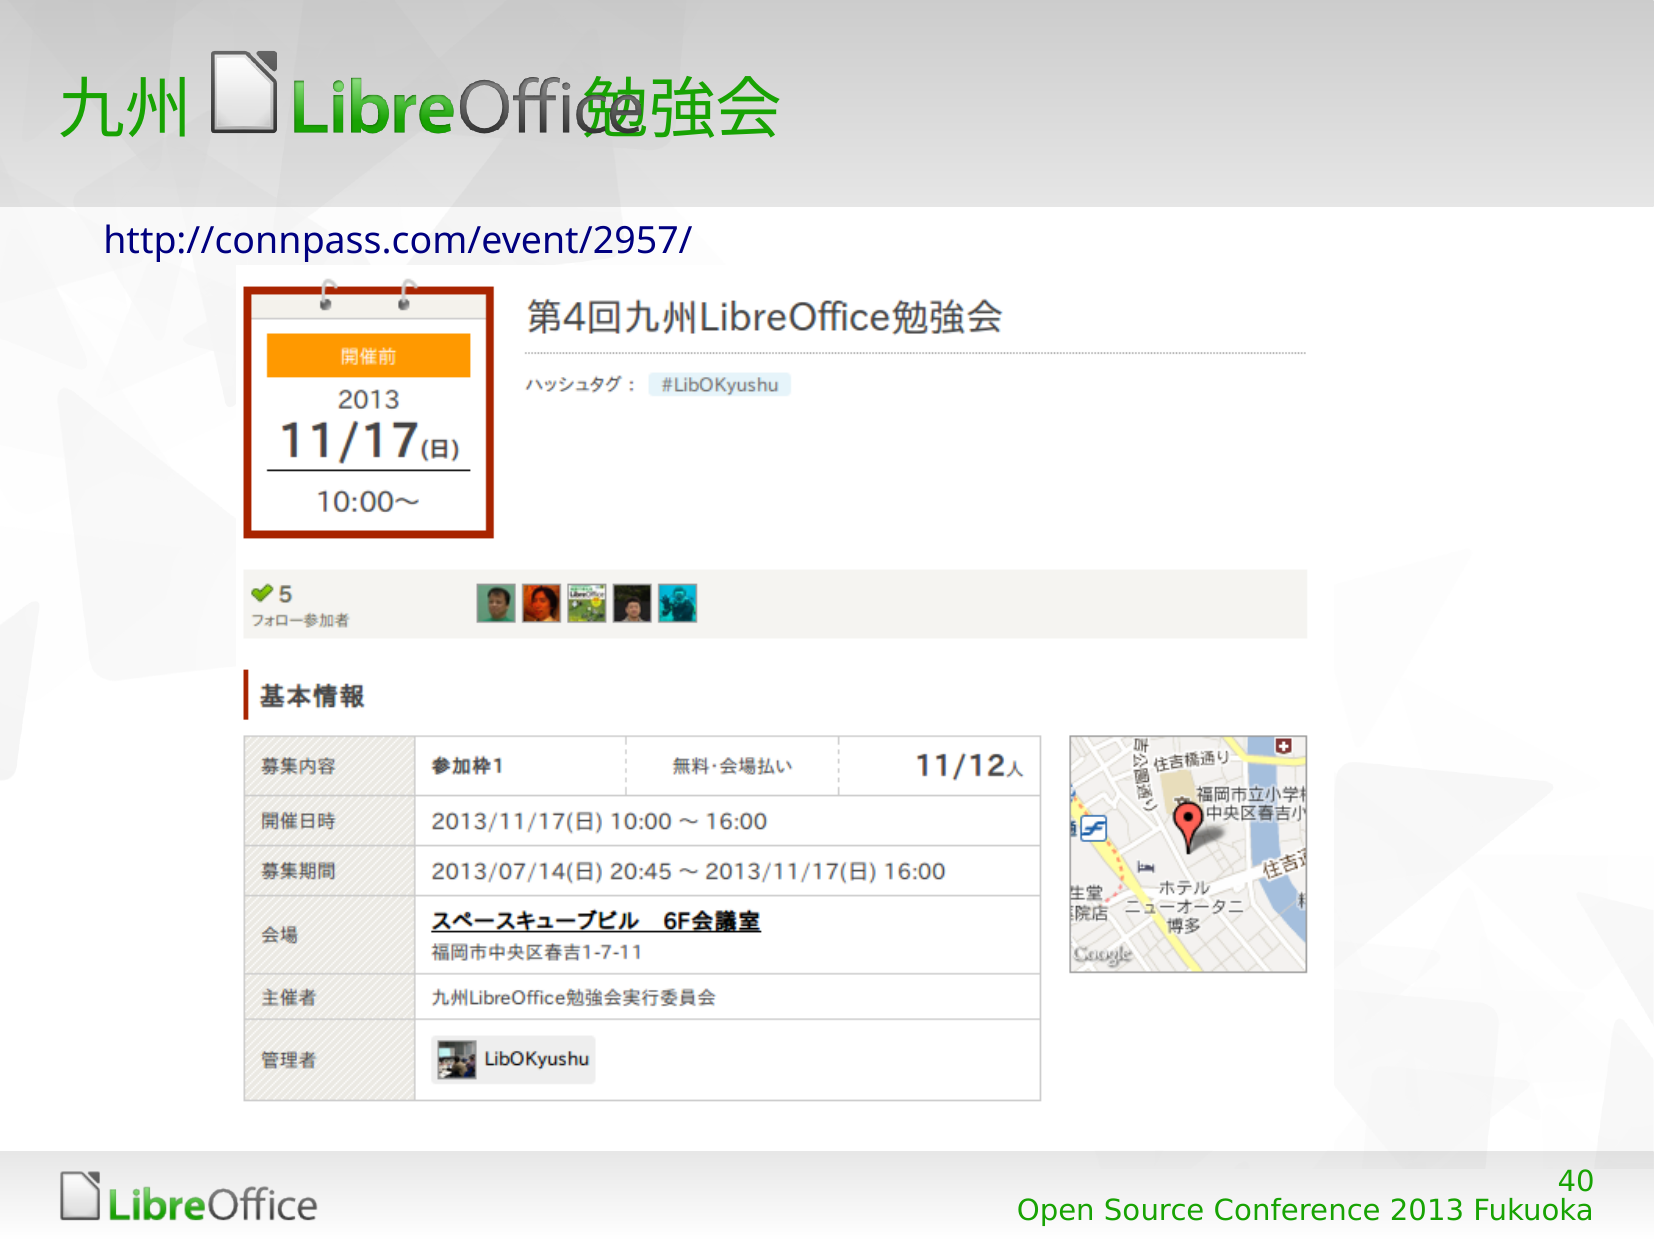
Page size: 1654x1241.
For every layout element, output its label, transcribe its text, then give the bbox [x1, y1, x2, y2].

text_box http://connpass.com/event/2957/ [88, 206, 1152, 269]
title 九州 勉強会 [59, 29, 1595, 178]
picture [0, 0, 1654, 1169]
picture [41, 1152, 337, 1240]
